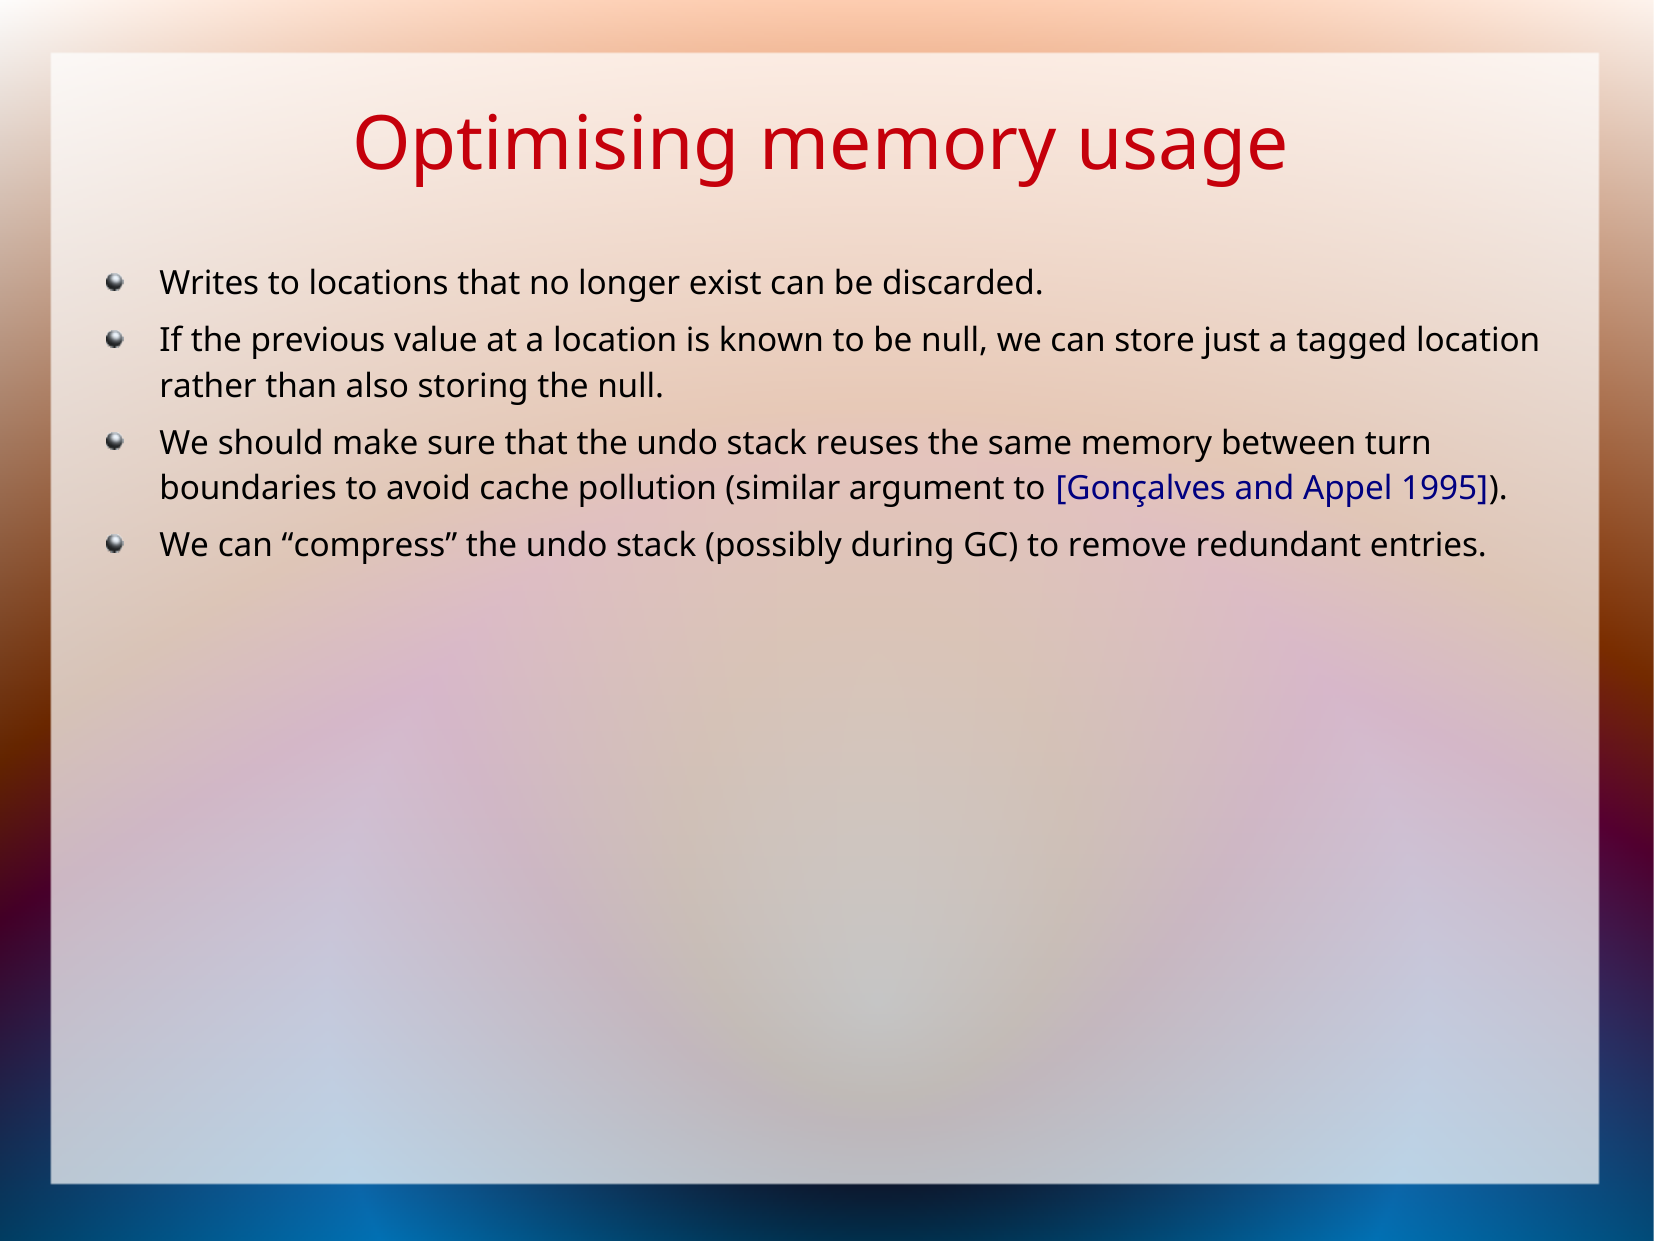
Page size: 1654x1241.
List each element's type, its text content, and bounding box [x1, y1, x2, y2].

list Writes to locations that no longer exist can be discarded. If the previous value at a location is known to be null, we can store just a tagged location rather than also storing the null. We should make sure that the undo stack reuses the same memory between turn boundaries to avoid cache pollution (similar argument to [Gonçalves and Appel 1995]). We can “compress” the undo stack (possibly during GC) to remove redundant entries. [88, 259, 1577, 1063]
picture [0, 0, 1654, 1241]
title Optimising memory usage [76, 43, 1565, 237]
